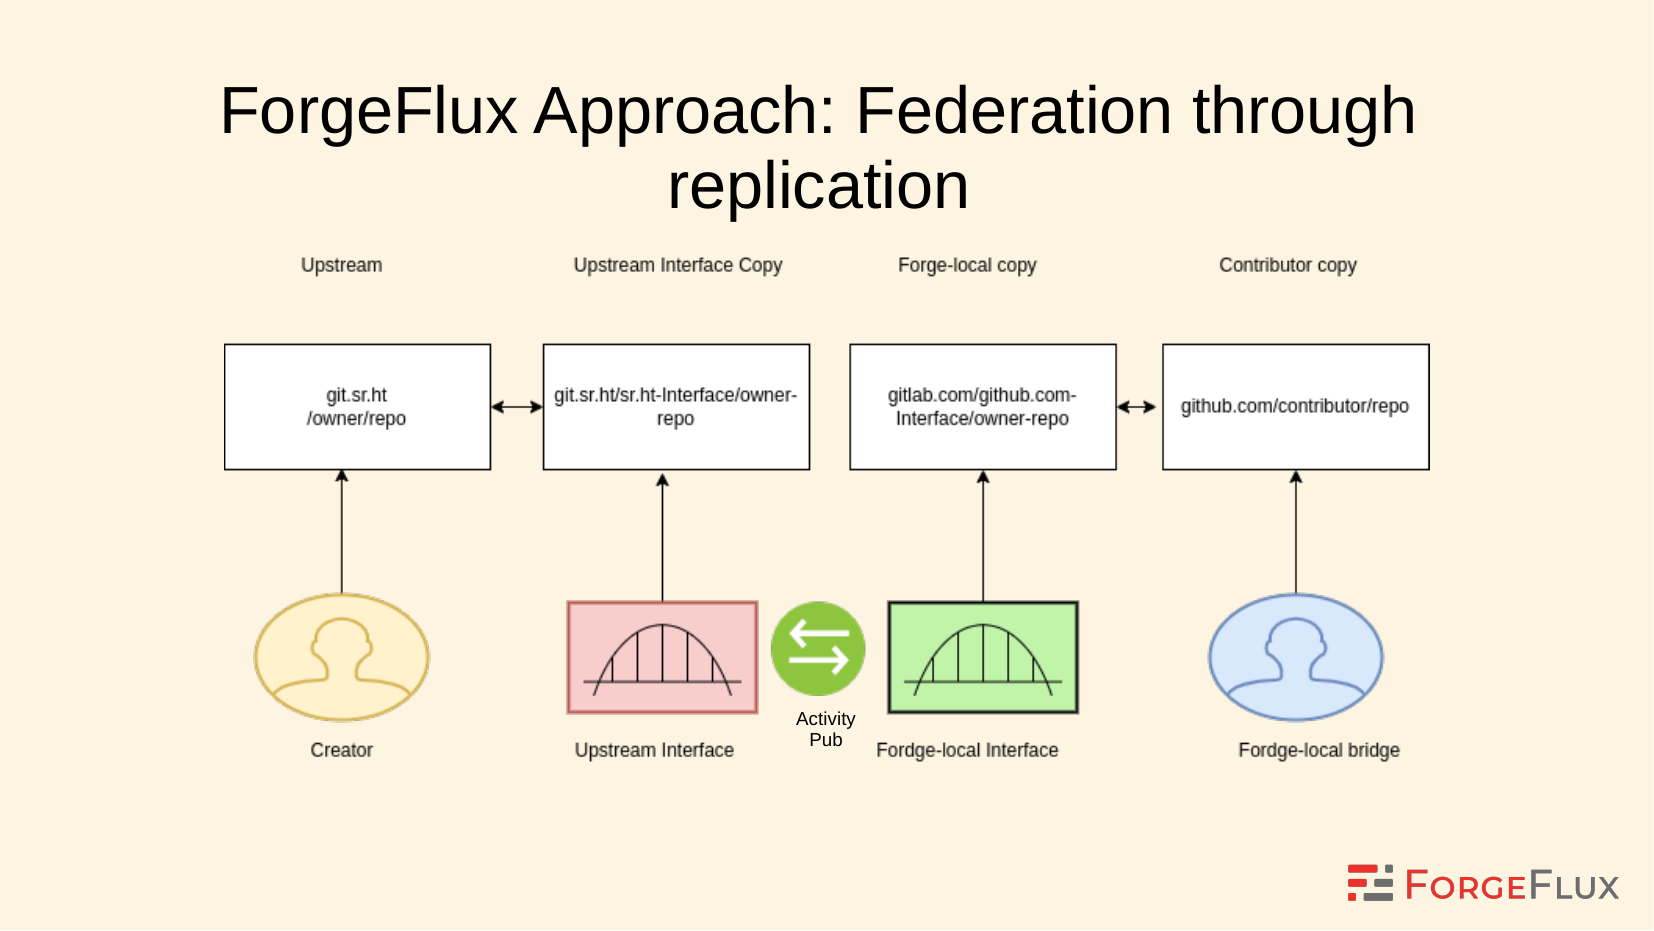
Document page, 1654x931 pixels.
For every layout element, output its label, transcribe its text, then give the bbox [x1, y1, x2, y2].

title ForgeFlux Approach: Federation through replication [75, 70, 1564, 226]
picture [1317, 824, 1651, 931]
text_box Activity Pub [769, 701, 883, 780]
picture [224, 250, 1430, 768]
